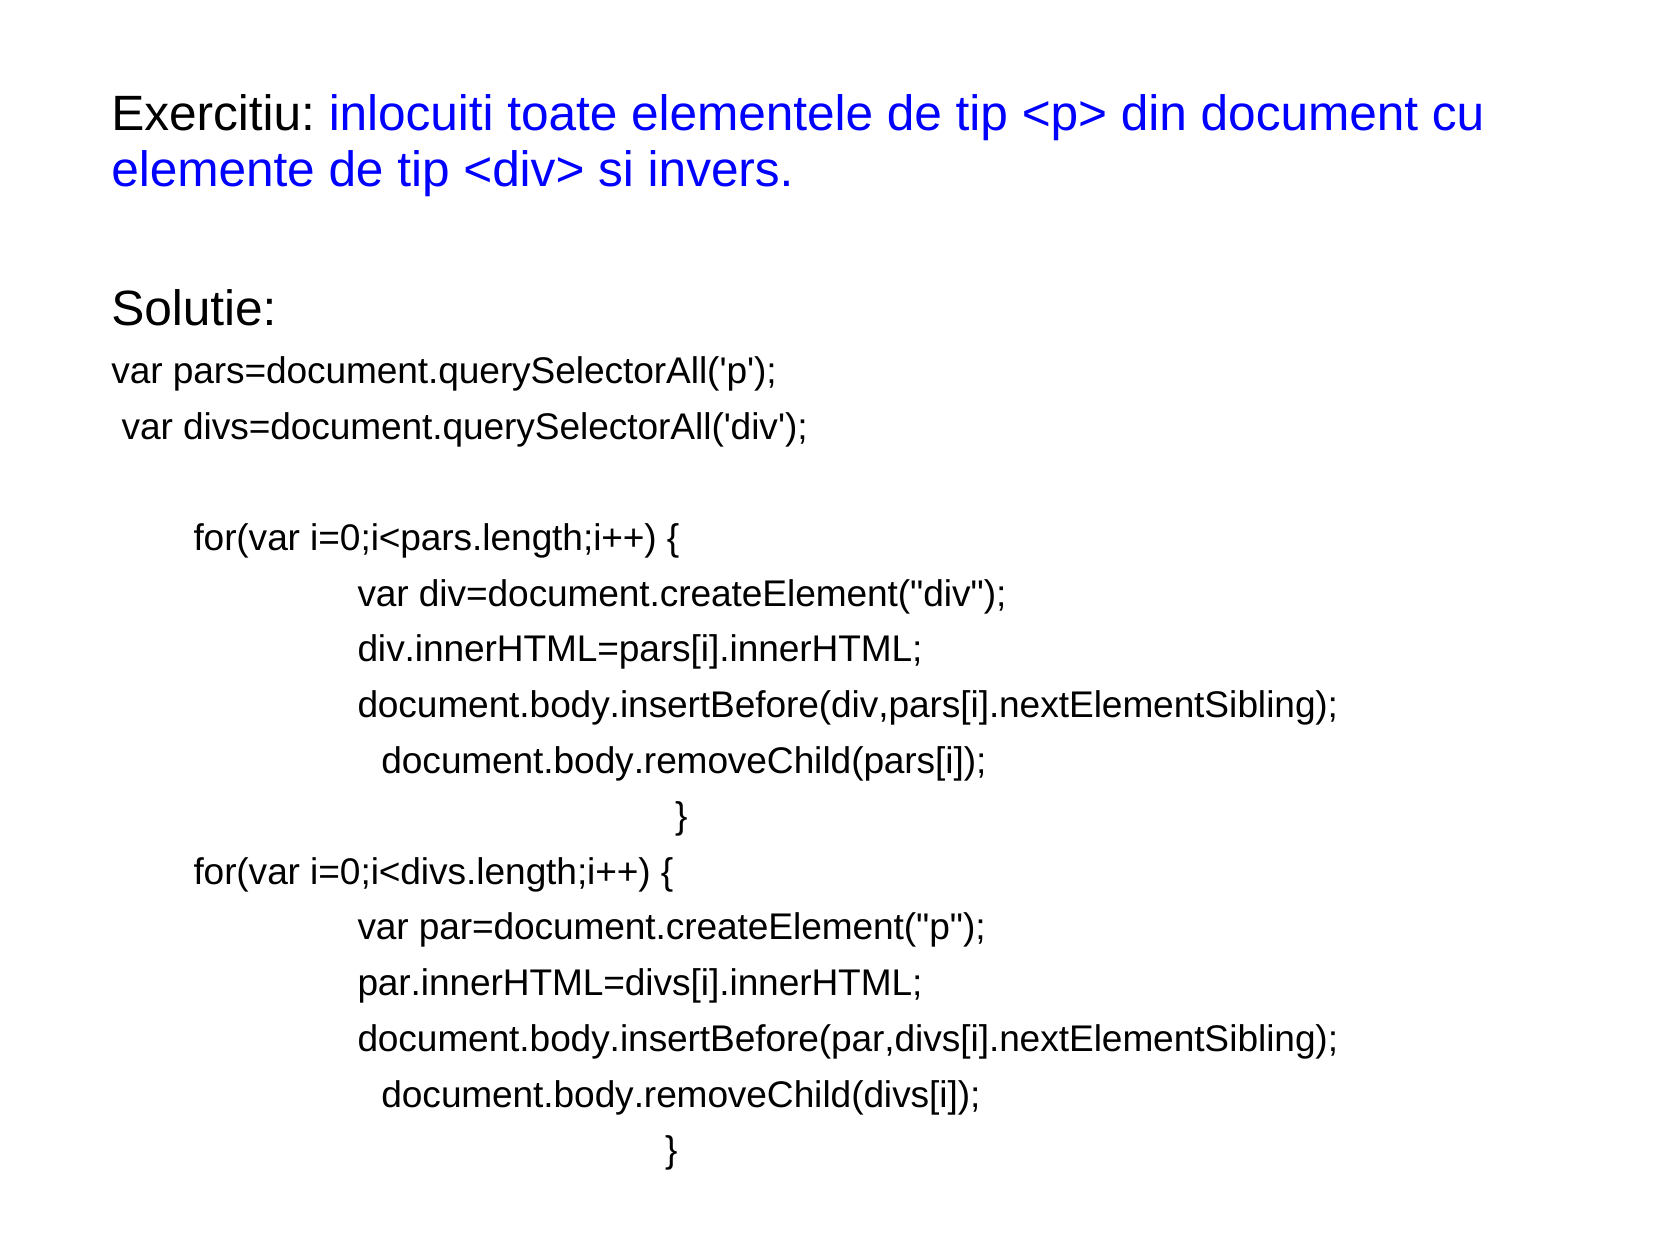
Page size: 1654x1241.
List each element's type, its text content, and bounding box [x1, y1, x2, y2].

text_box Exercitiu: inlocuiti toate elementele de tip <p> din document cu elemente de tip <div> si invers. Solutie: var pars=document.querySelectorAll('p'); var divs=document.querySelectorAll('div'); for(var i=0;i<pars.length;i++) { var div=document.createElement("div"); div.innerHTML=pars[i].innerHTML; document.body.insertBefore(div,pars[i].nextElementSibling); document.body.removeChild(pars[i]); } for(var i=0;i<divs.length;i++) { var par=document.createElement("p"); par.innerHTML=divs[i].innerHTML; document.body.insertBefore(par,divs[i].nextElementSibling); document.body.removeChild(divs[i]); } [96, 78, 1585, 1181]
